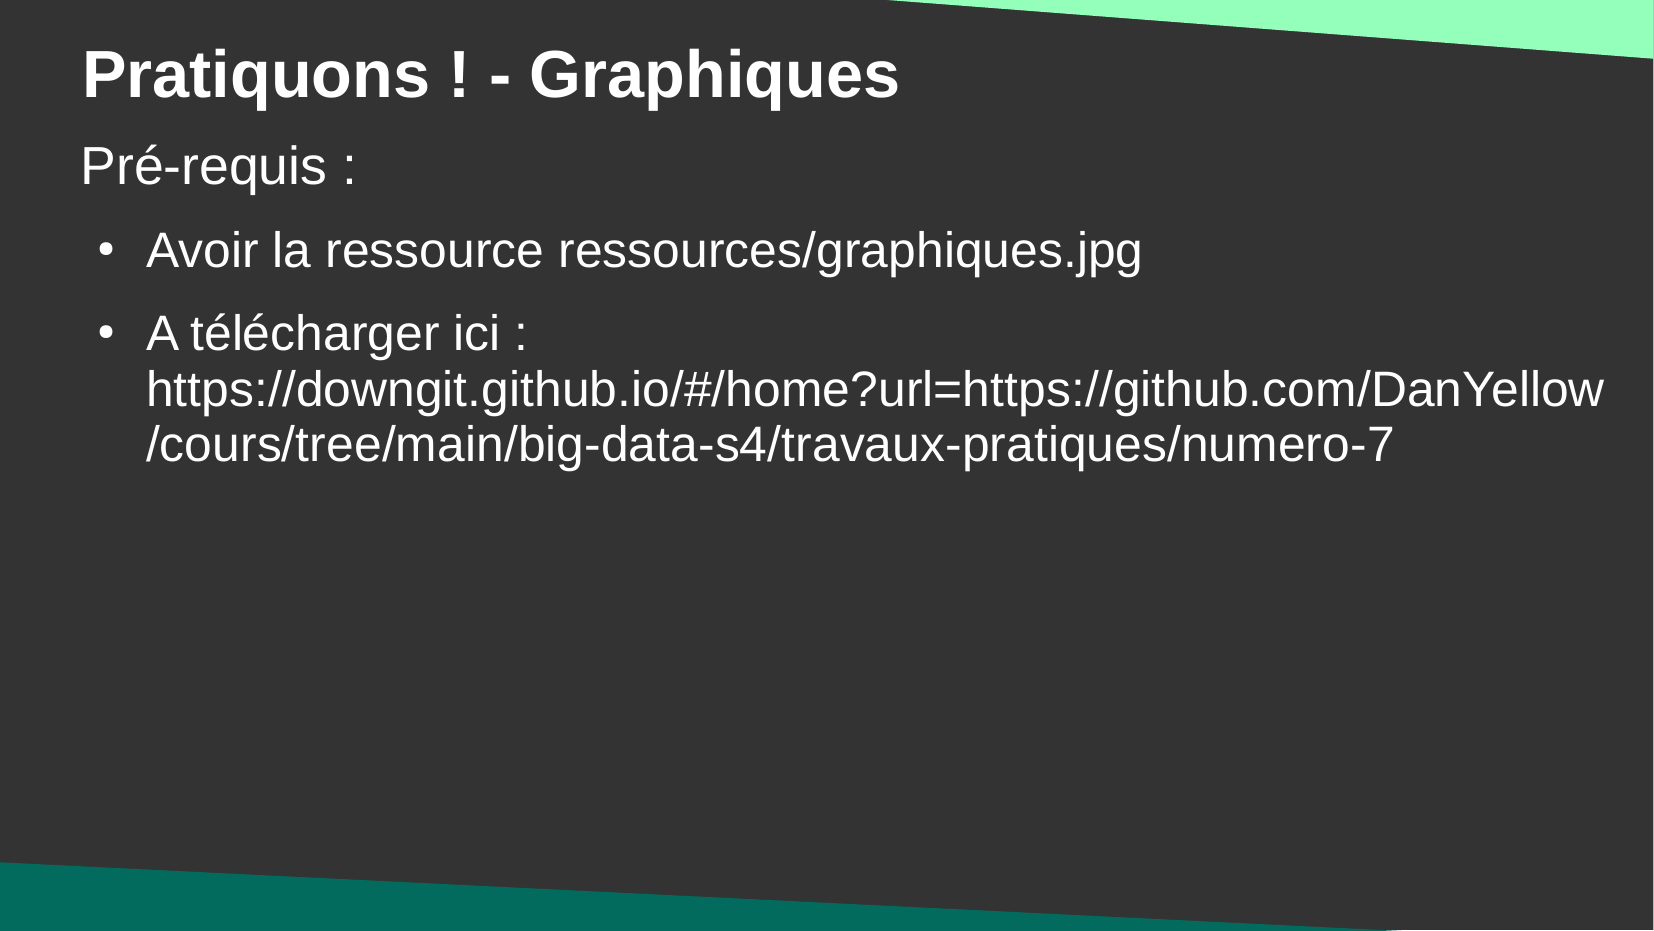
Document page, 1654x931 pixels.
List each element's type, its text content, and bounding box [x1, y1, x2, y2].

text_box [887, 0, 1654, 59]
list Pré-requis : Avoir la ressource ressources/graphiques.jpg A télécharger ici : https://downgit.github.io/#/home?url=https://github.com/DanYellow/cours/tree/main/big-data-s4/travaux-pratiques/numero-7 [80, 135, 1620, 473]
title Pratiquons ! - Graphiques [82, 37, 1571, 114]
